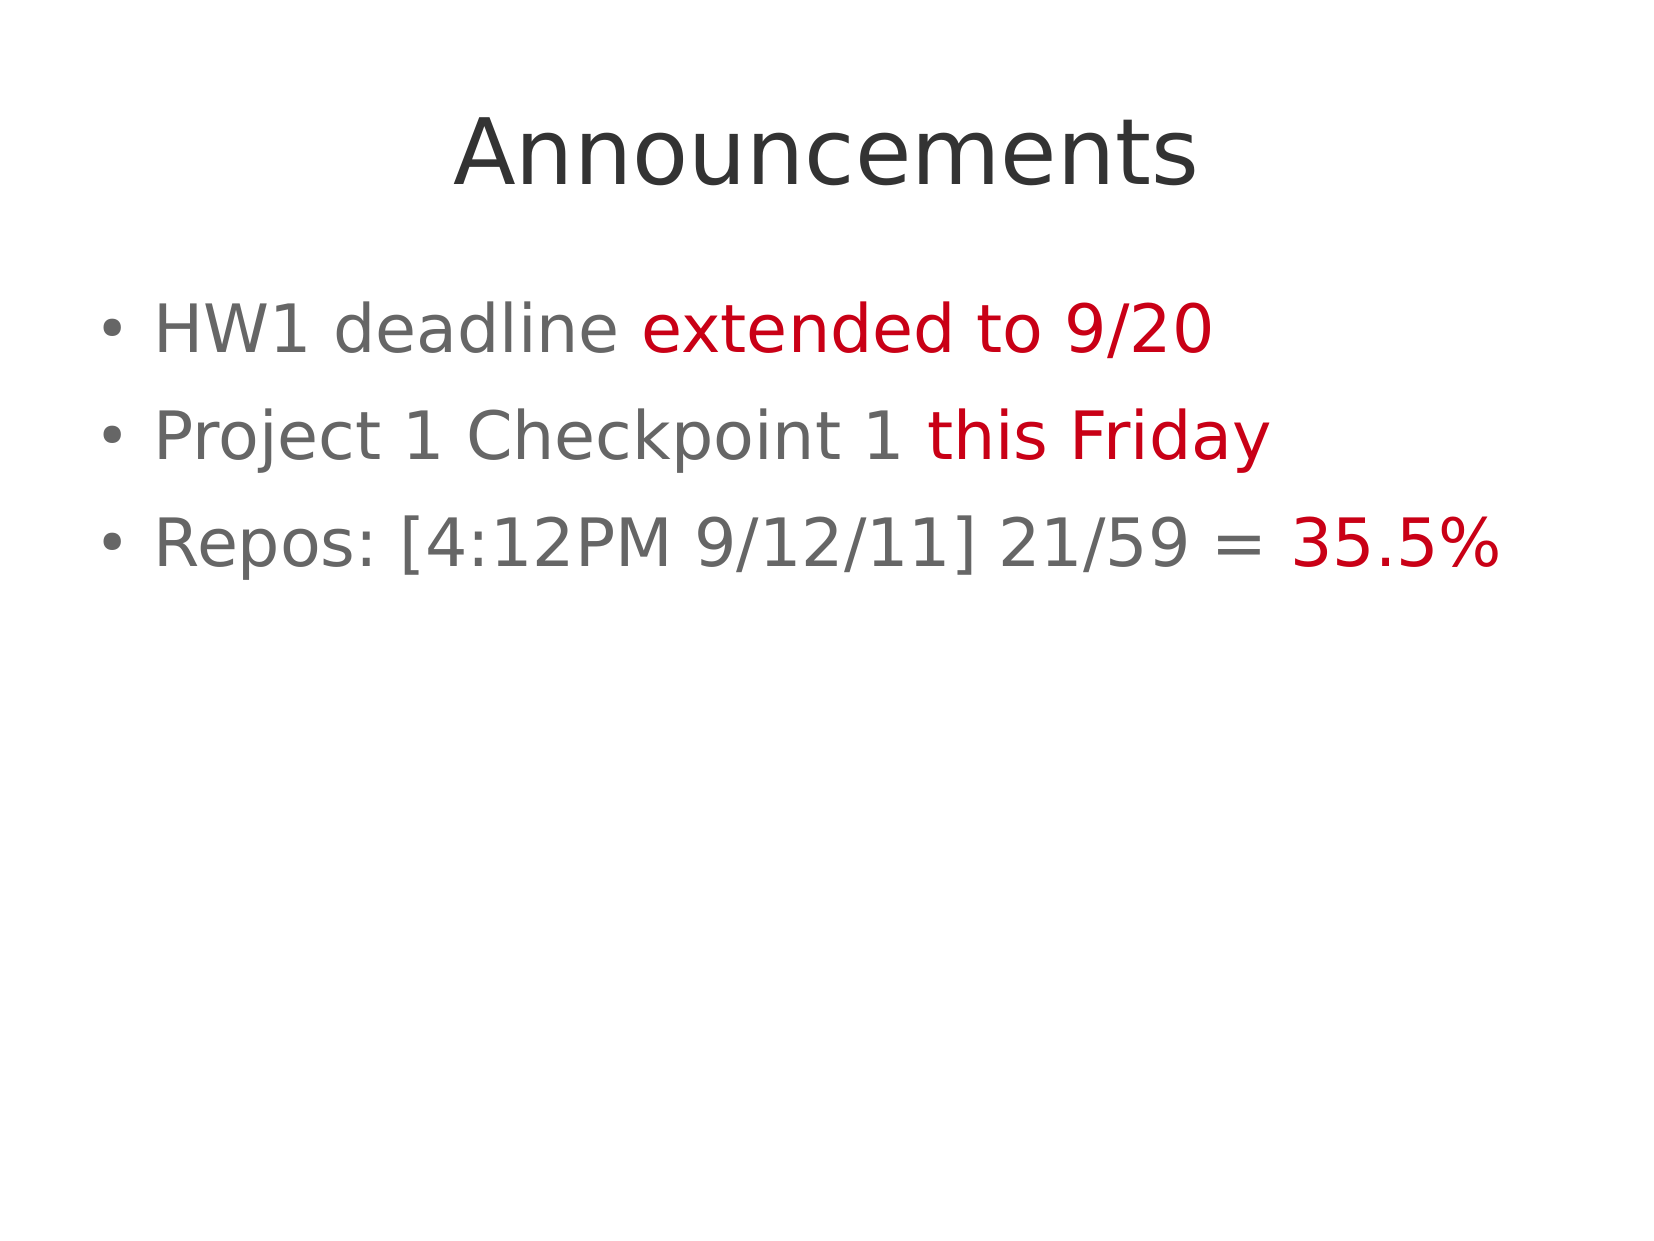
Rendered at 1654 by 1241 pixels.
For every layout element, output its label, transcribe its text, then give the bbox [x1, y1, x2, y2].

title Announcements [82, 56, 1571, 250]
list HW1 deadline extended to 9/20 Project 1 Checkpoint 1 this Friday Repos: [4:12PM 9/12/11] 21/59 = 35.5% [82, 290, 1571, 1109]
